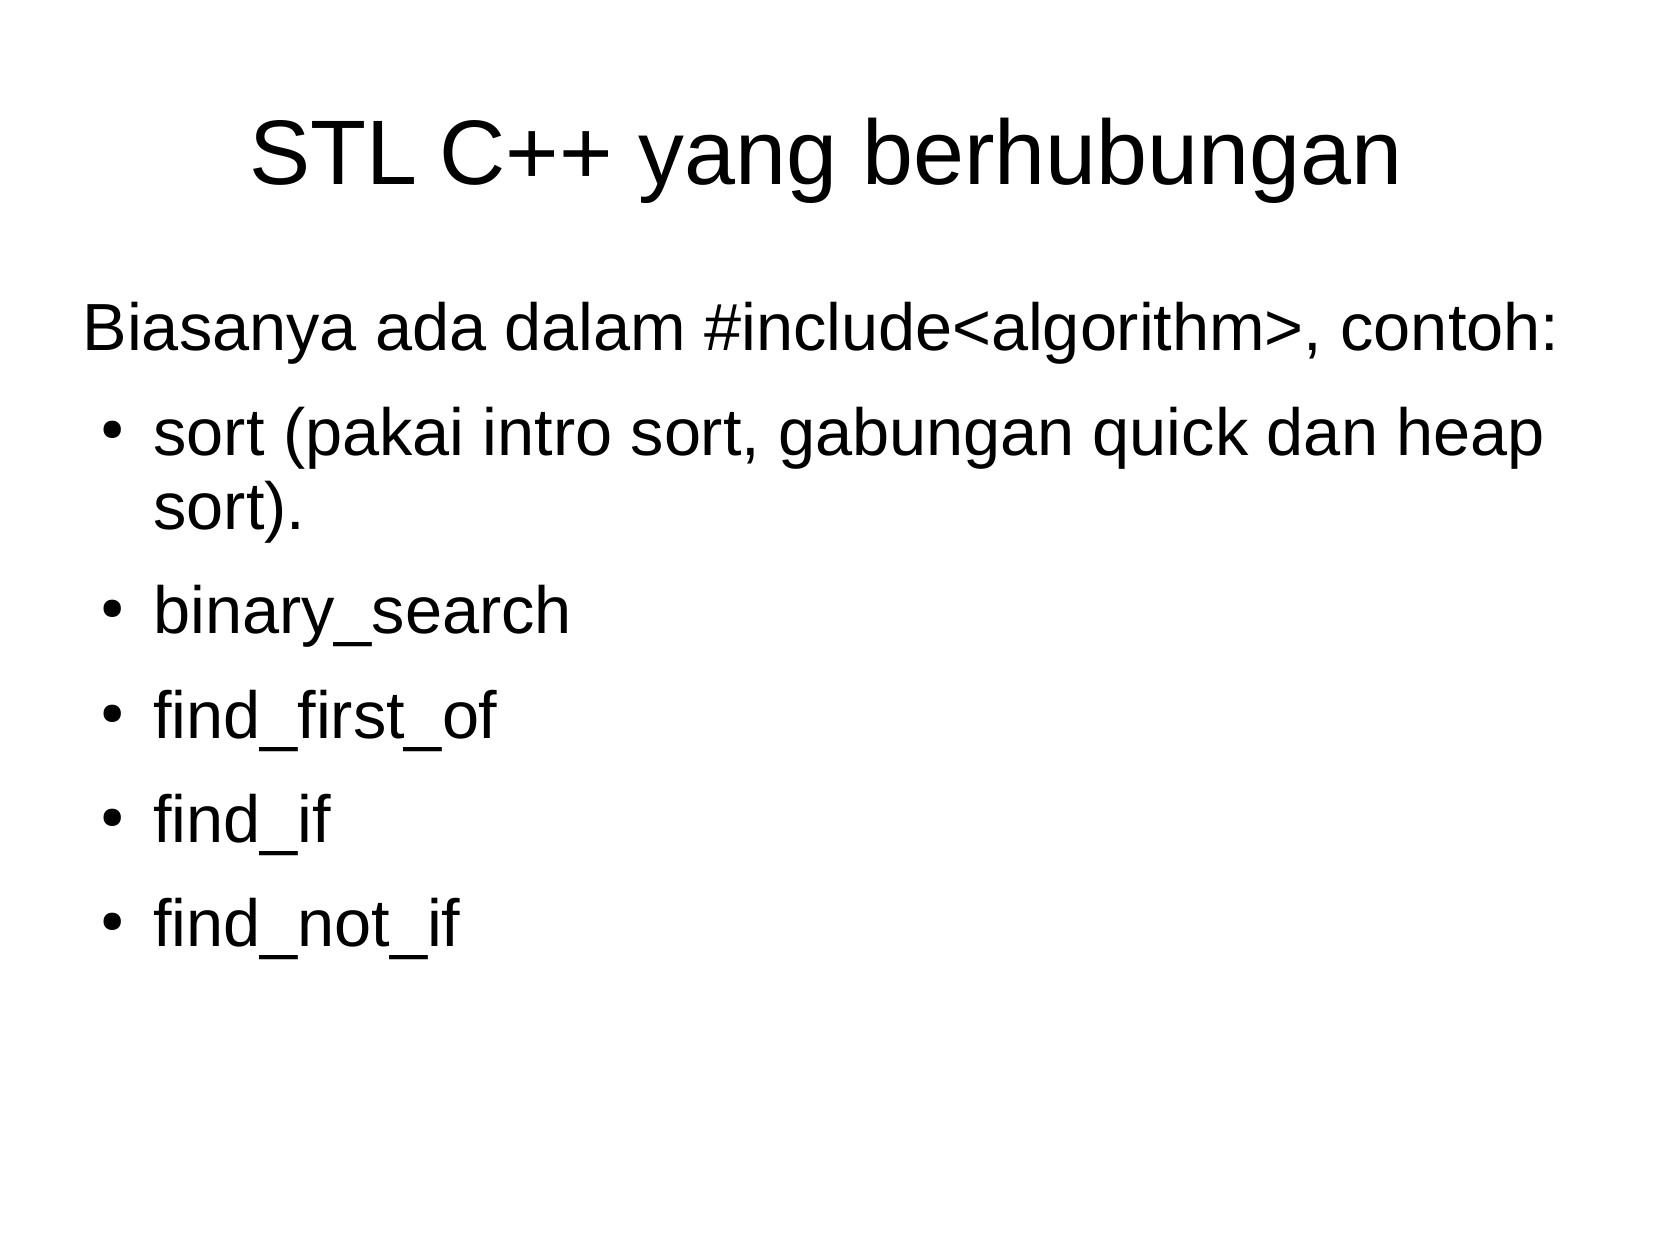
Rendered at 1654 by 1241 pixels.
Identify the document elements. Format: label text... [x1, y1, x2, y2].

title STL C++ yang berhubungan [82, 49, 1571, 257]
list Biasanya ada dalam #include<algorithm>, contoh: sort (pakai intro sort, gabungan quick dan heap sort). binary_search find_first_of find_if find_not_if [82, 290, 1571, 1010]
